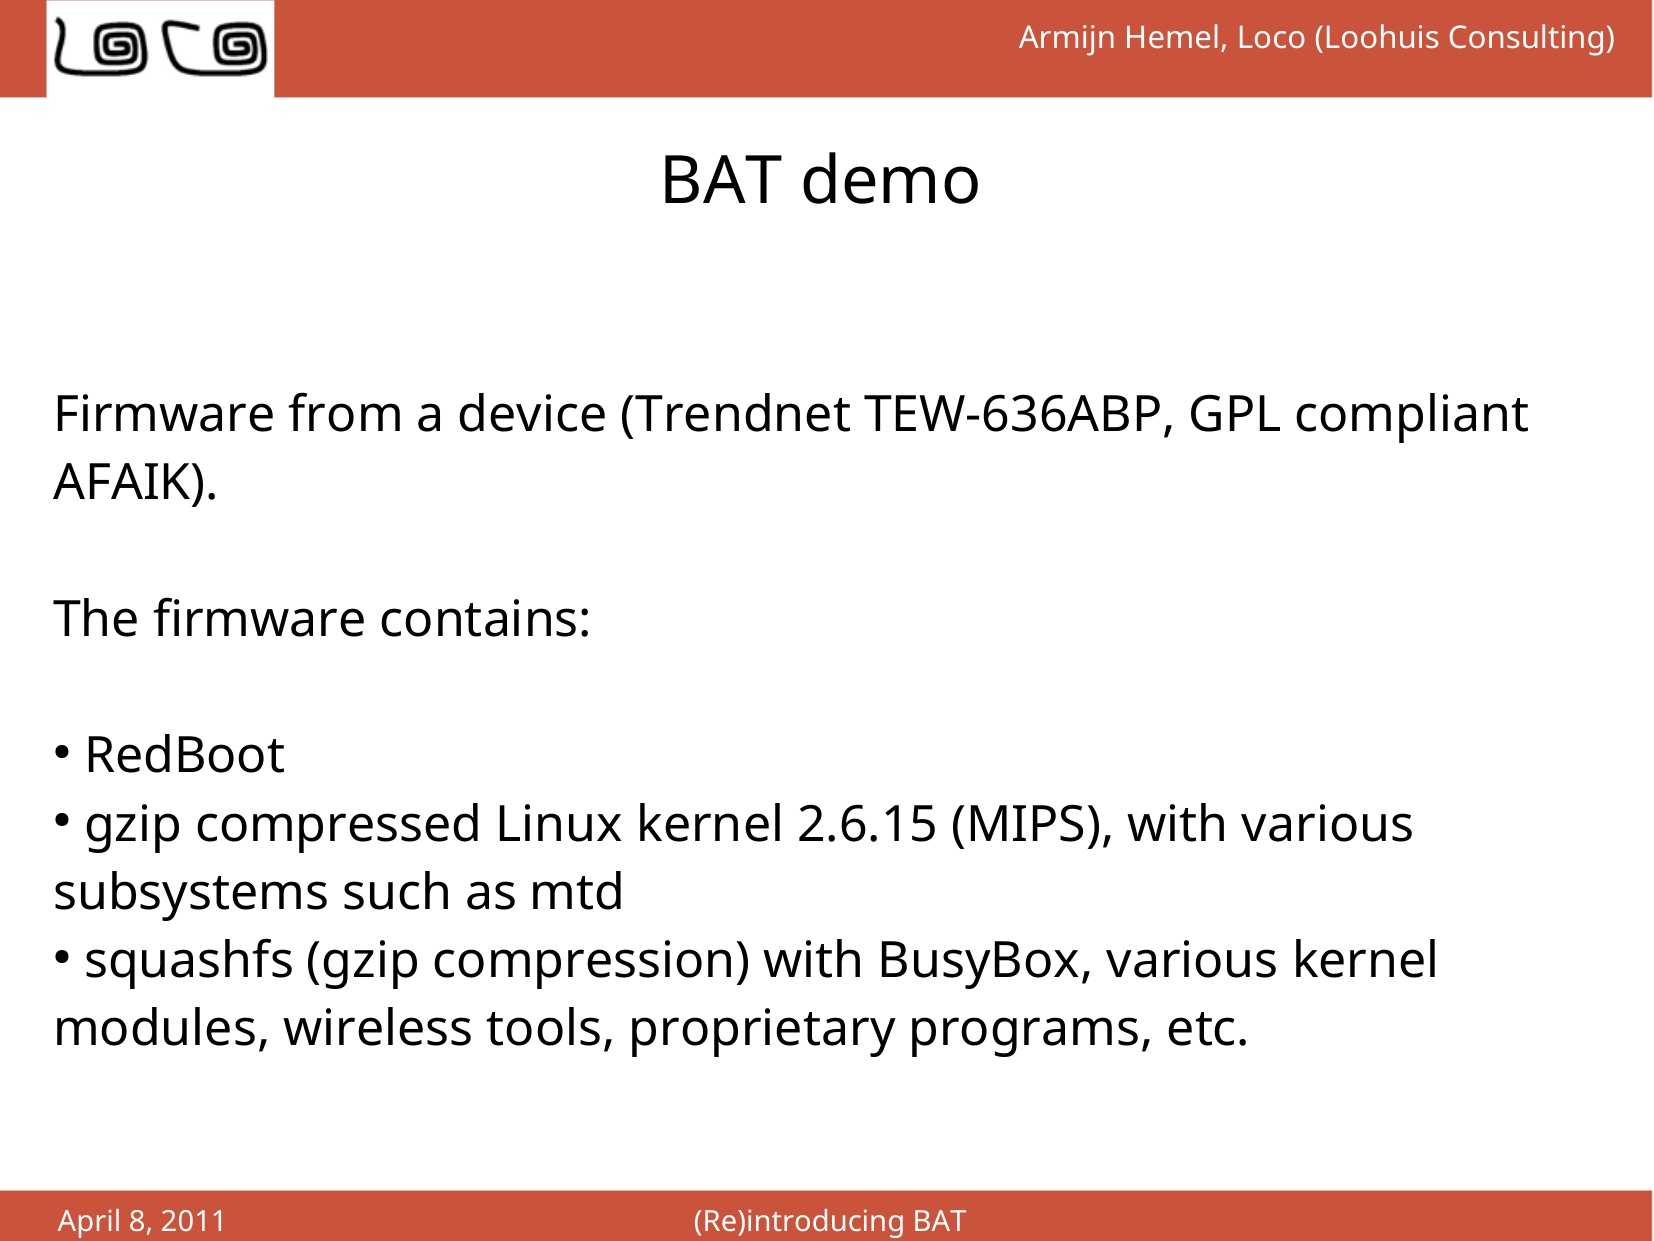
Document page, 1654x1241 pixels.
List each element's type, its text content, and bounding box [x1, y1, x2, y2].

picture [0, 0, 1654, 1241]
title BAT demo [47, 125, 1595, 229]
subtitle Firmware from a device (Trendnet TEW-636ABP, GPL compliant AFAIK). The firmware contains: RedBoot gzip compressed Linux kernel 2.6.15 (MIPS), with various subsystems such as mtd squashfs (gzip compression) with BusyBox, various kernel modules, wireless tools, proprietary programs, etc. [53, 265, 1595, 1173]
